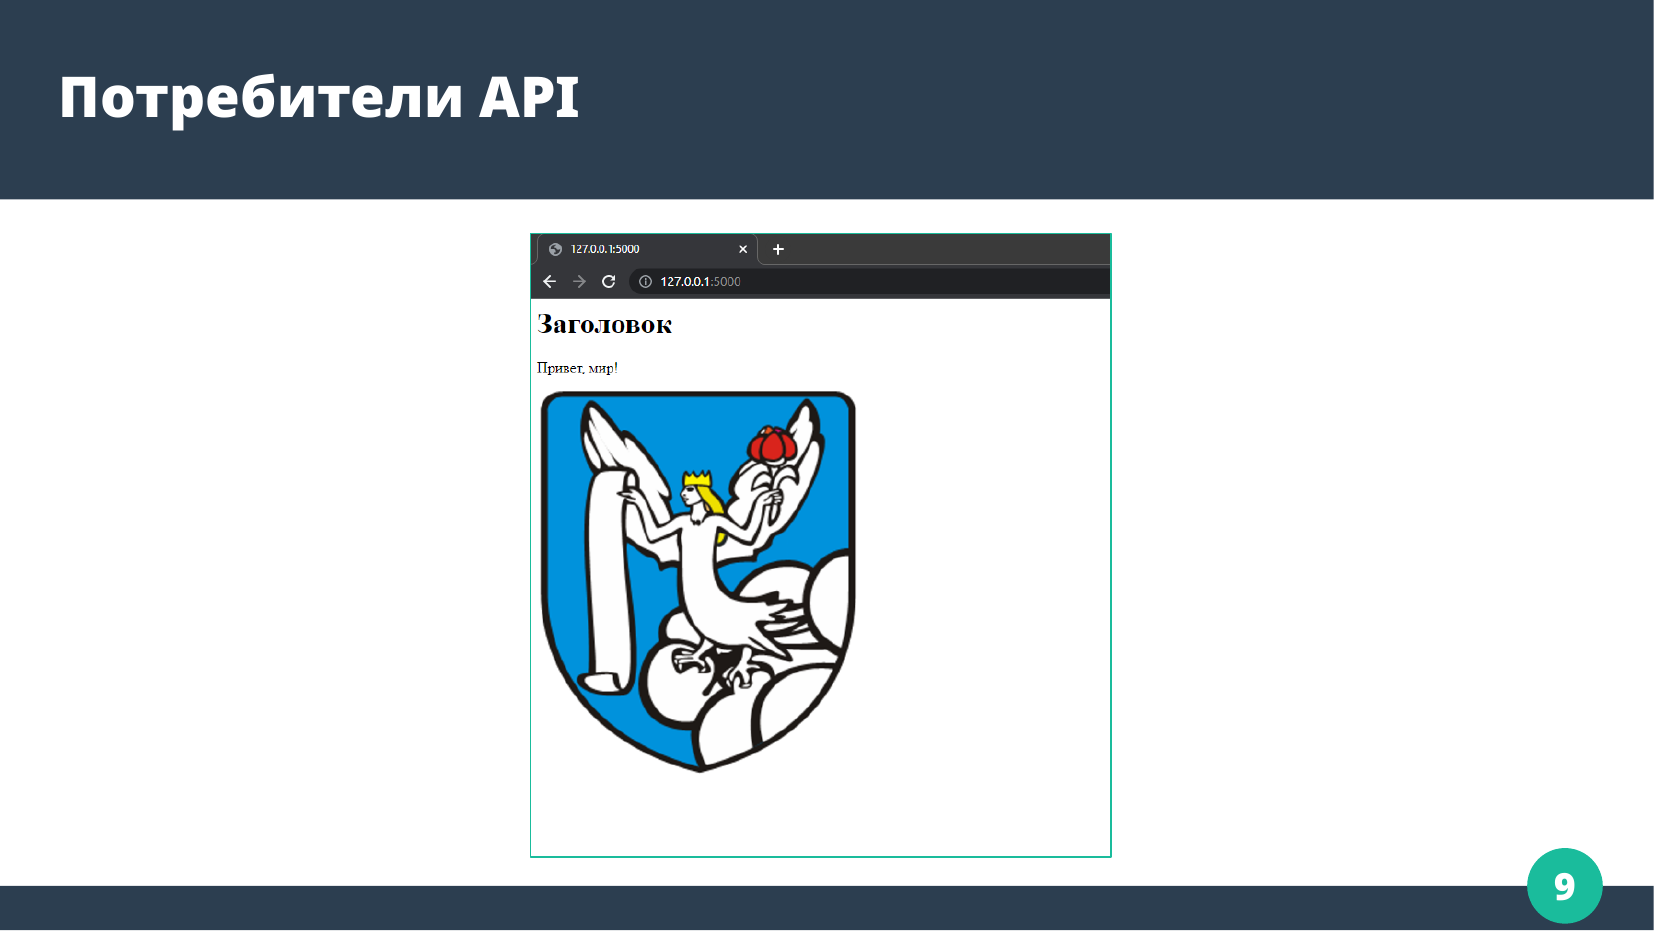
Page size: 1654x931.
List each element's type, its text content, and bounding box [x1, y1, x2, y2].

title Потребители API [59, 37, 1595, 155]
picture [531, 234, 1111, 857]
